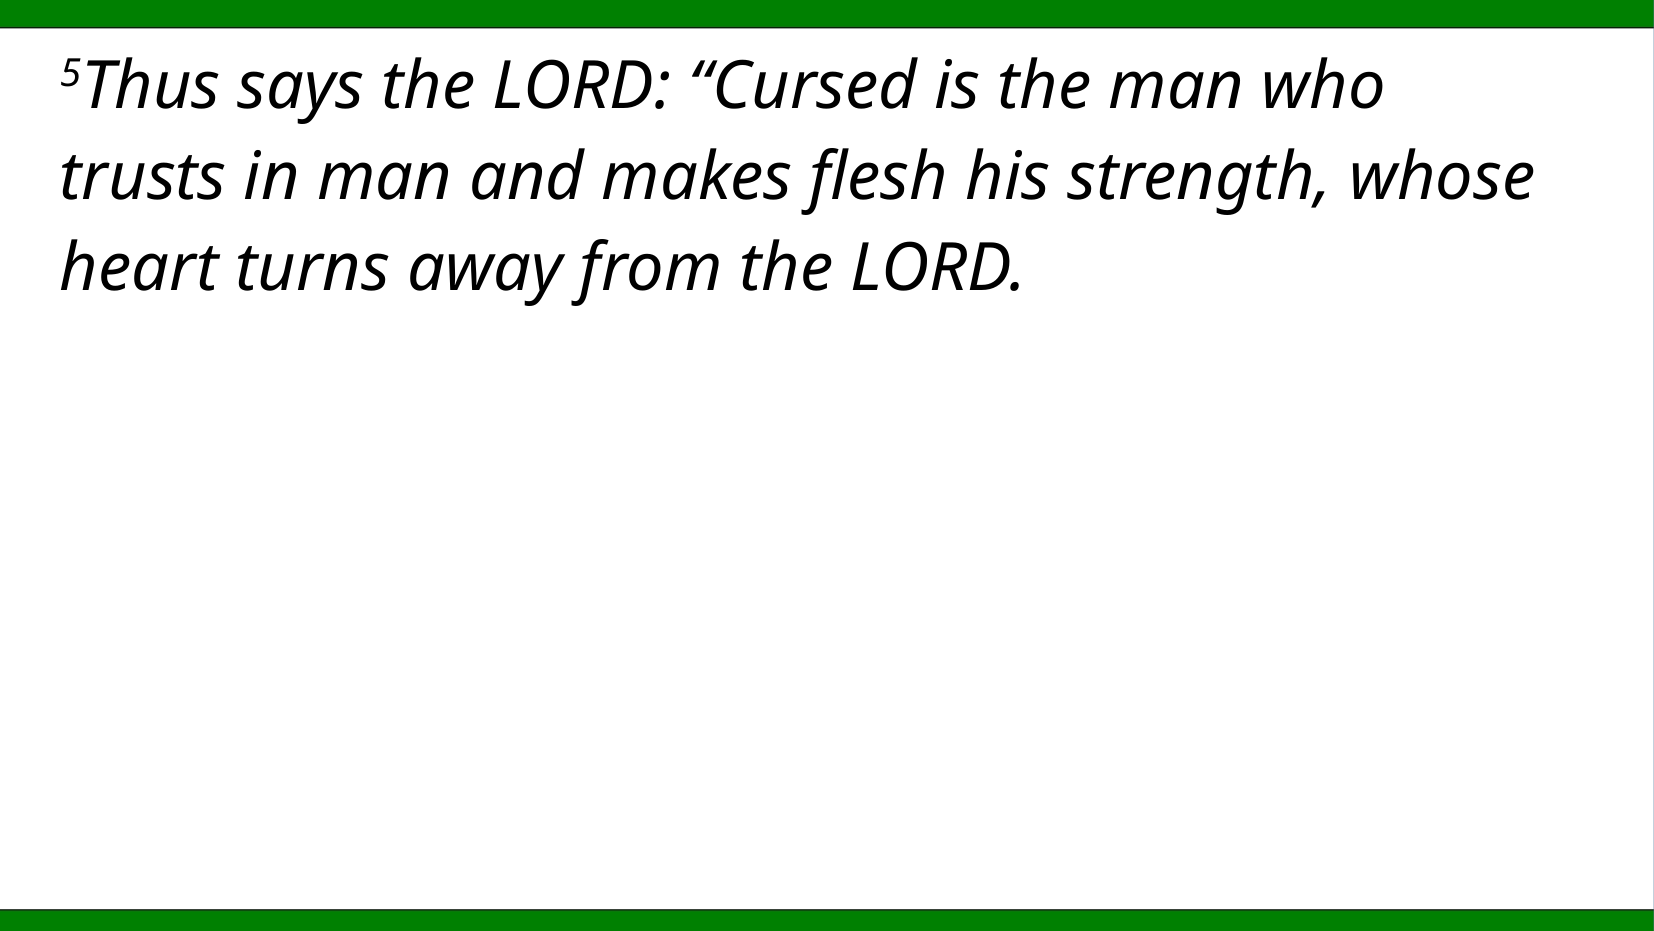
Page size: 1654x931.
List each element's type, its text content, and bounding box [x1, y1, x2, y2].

picture [0, 0, 1654, 931]
text_box 5Thus says the LORD: “Cursed is the man who trusts in man and makes flesh his strength, whose heart turns away from the LORD. [45, 30, 1576, 312]
